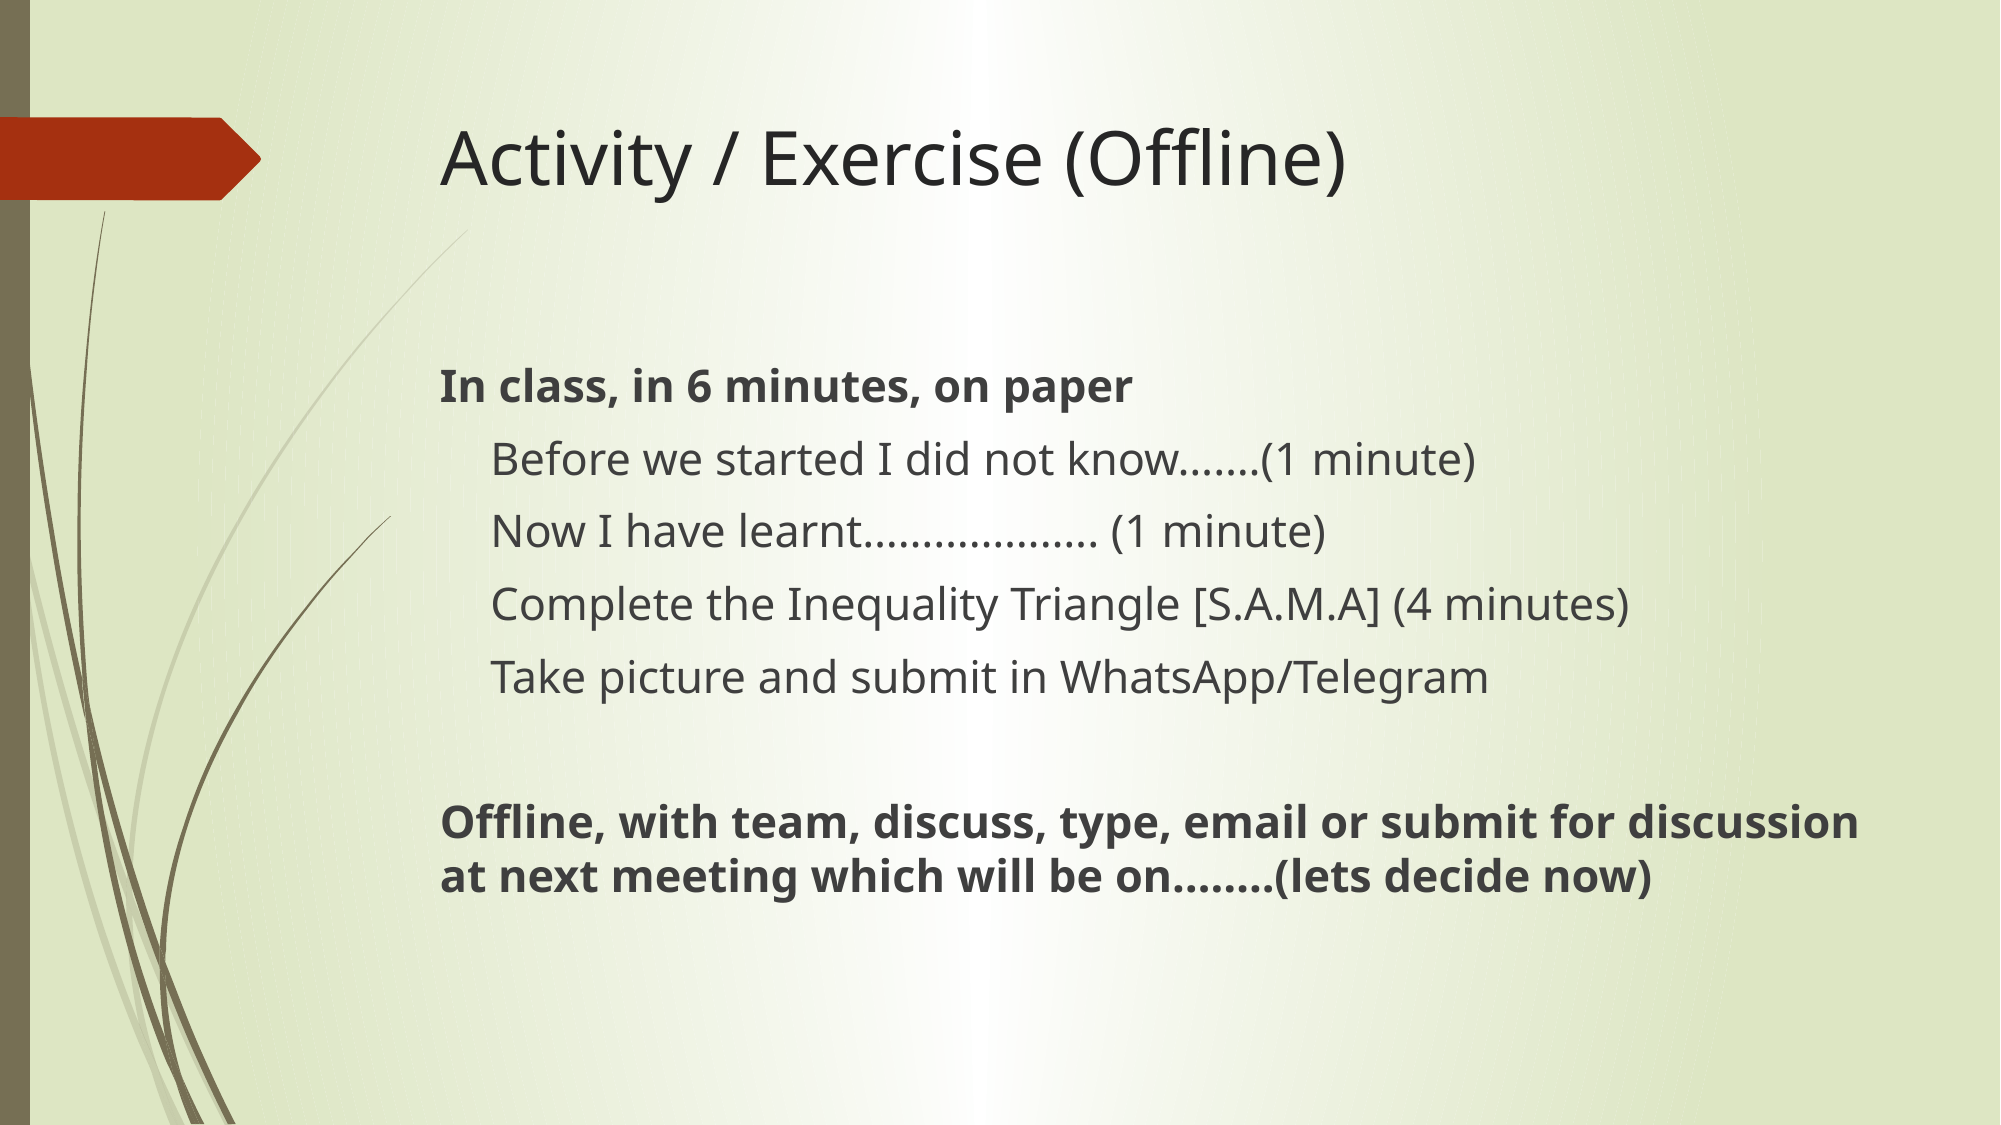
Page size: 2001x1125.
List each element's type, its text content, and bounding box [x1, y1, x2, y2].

title Activity / Exercise (Offline) [425, 102, 1888, 313]
list In class, in 6 minutes, on paper Before we started I did not know…….(1 minute) Now I have learnt……………….. (1 minute) Complete the Inequality Triangle [S.A.M.A] (4 minutes) Take picture and submit in WhatsApp/Telegram Offline, with team, discuss, type, email or submit for discussion at next meeting which will be on……..(lets decide now) [424, 350, 1888, 970]
